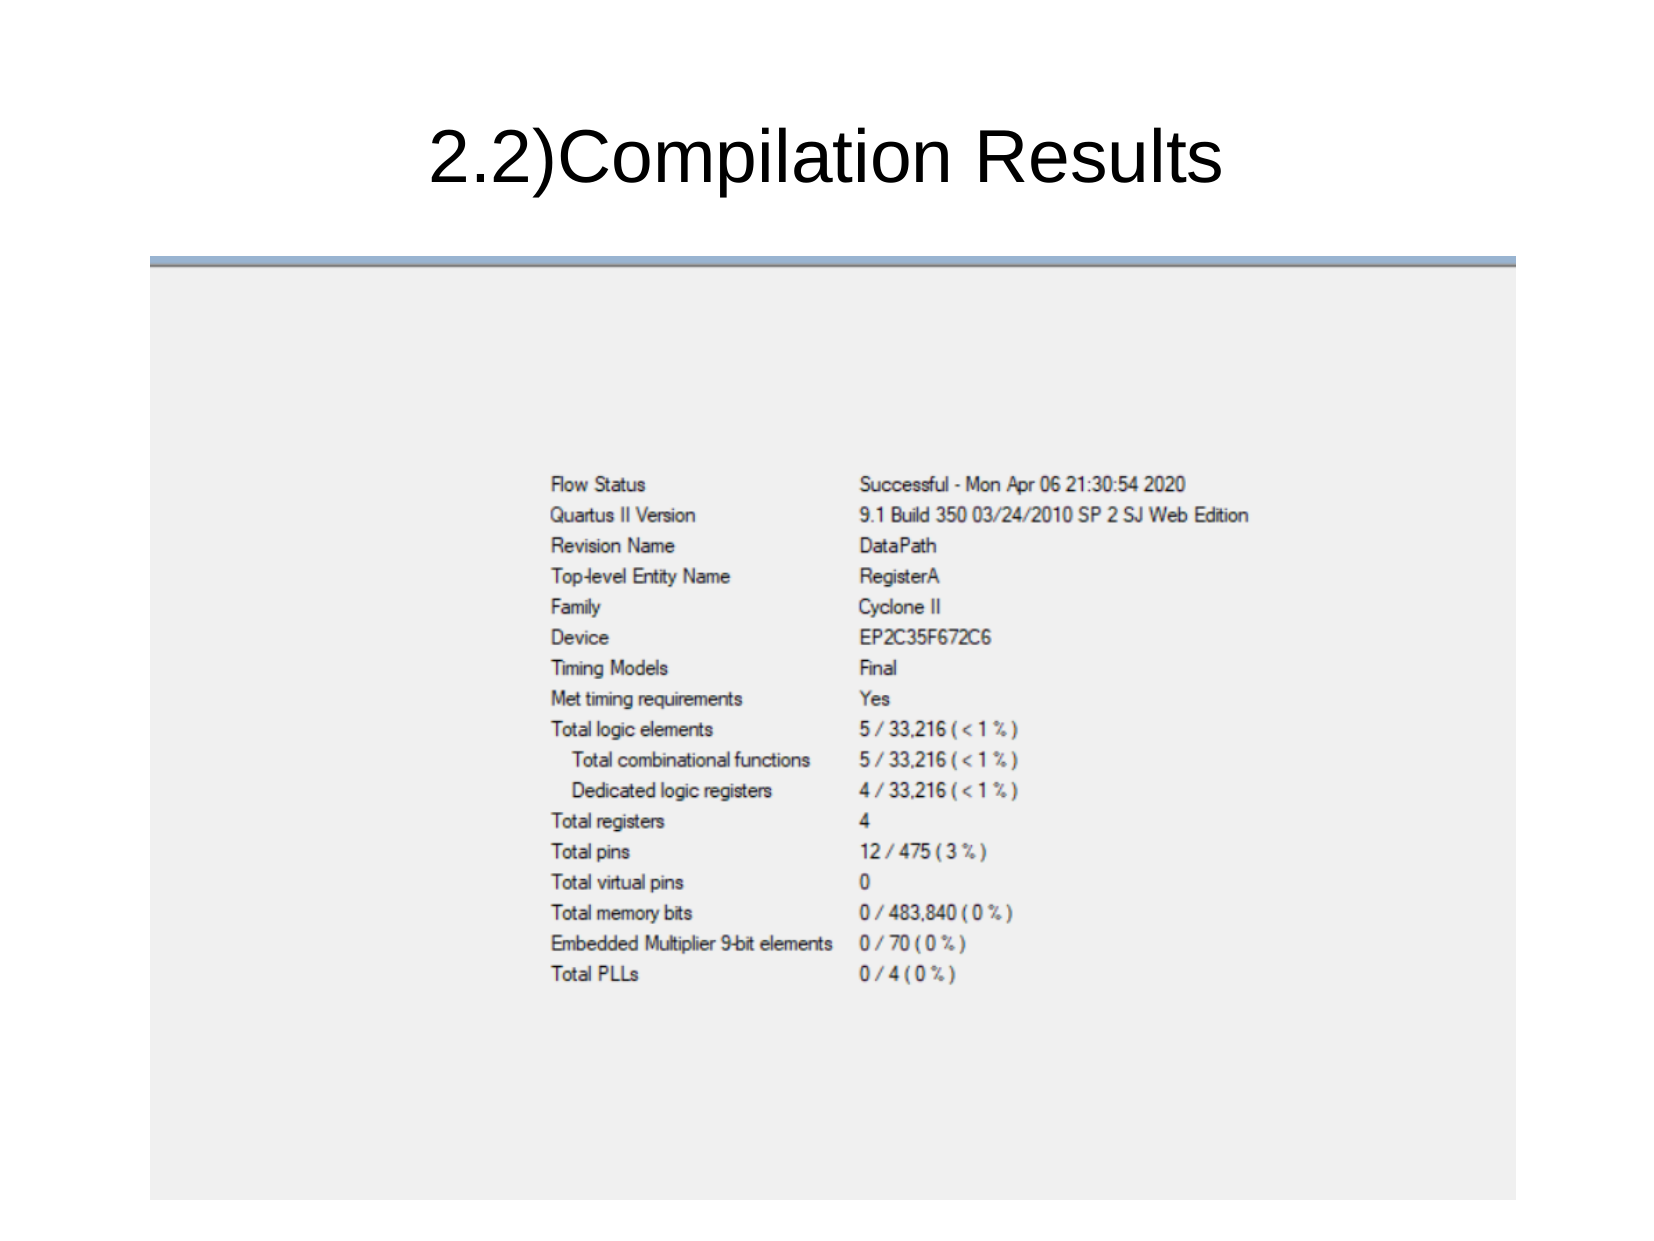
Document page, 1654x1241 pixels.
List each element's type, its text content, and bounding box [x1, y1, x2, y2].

picture [150, 256, 1516, 1201]
title 2.2)Compilation Results [82, 49, 1571, 257]
